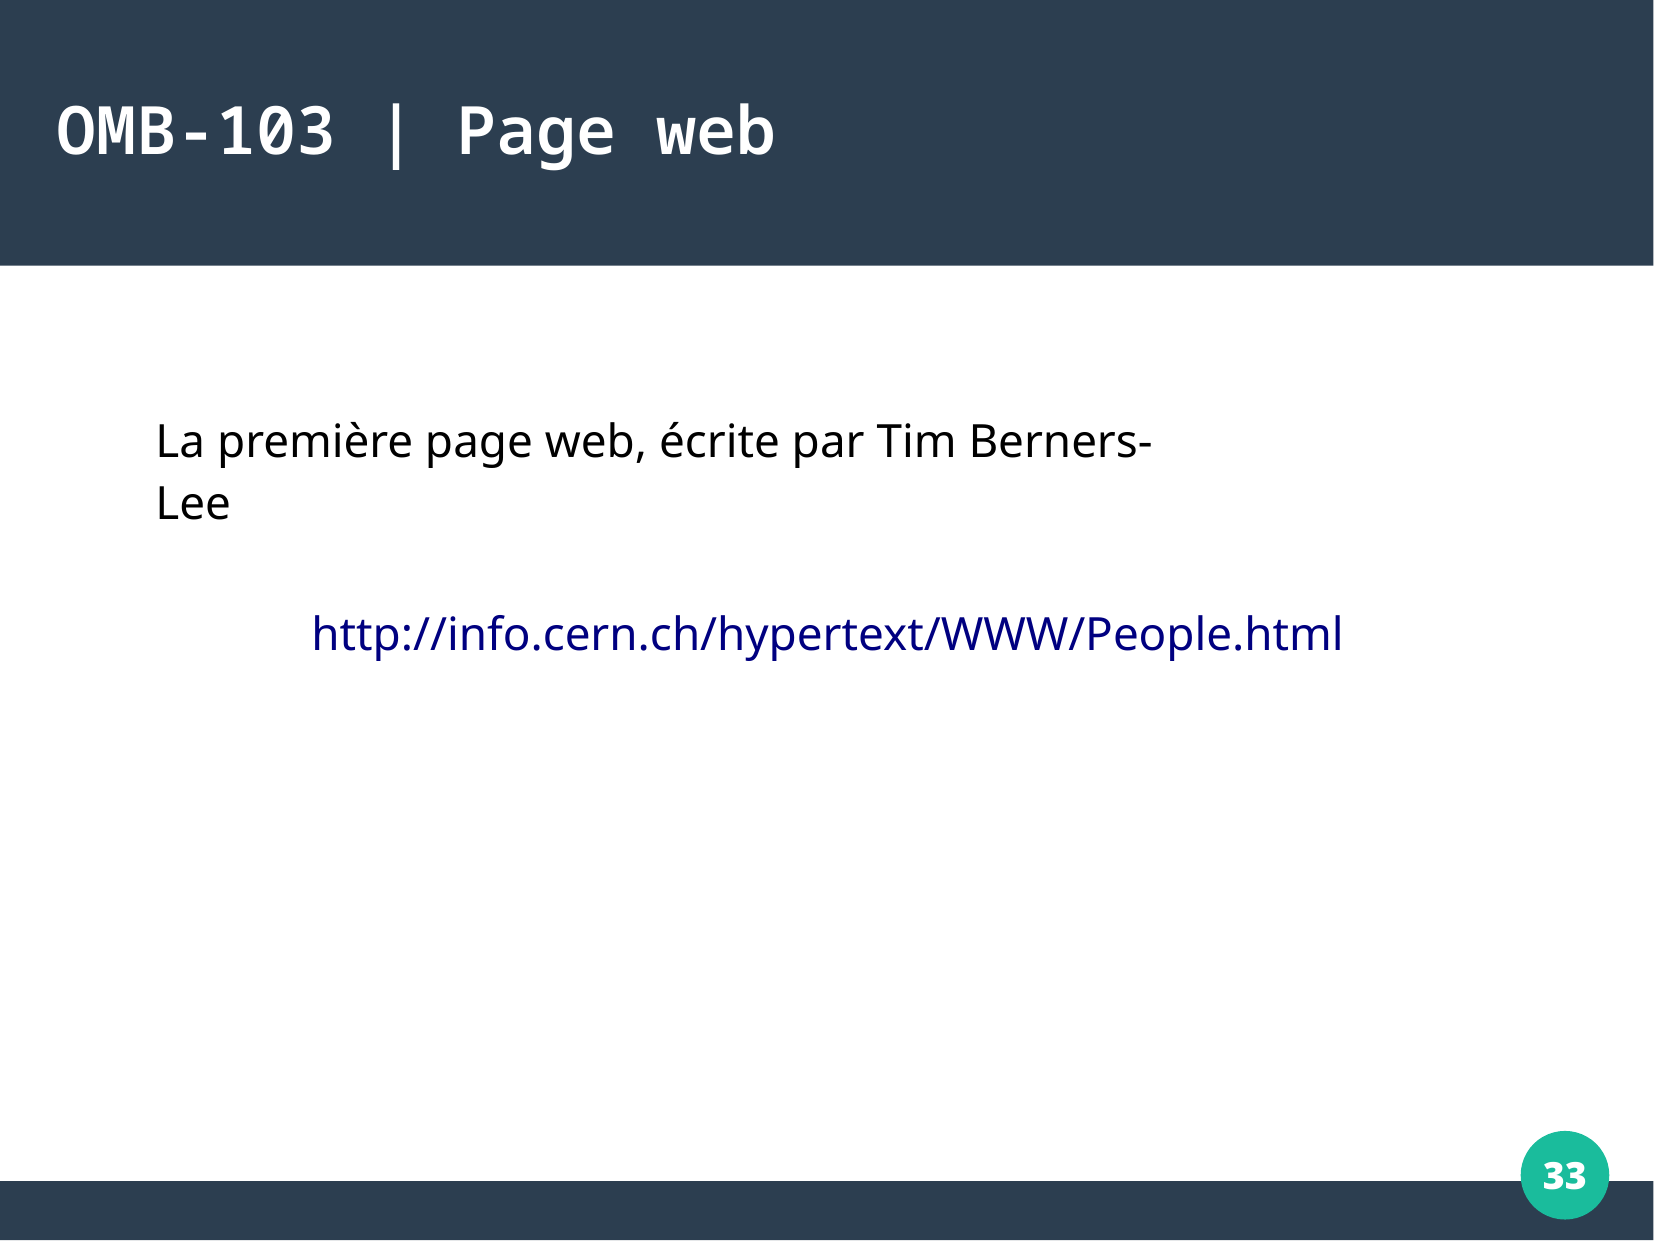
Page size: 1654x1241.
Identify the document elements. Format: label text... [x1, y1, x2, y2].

text_box La première page web, écrite par Tim Berners-Lee [140, 401, 1209, 492]
text_box http://info.cern.ch/hypertext/WWW/People.html [3, 593, 1652, 685]
title OMB-103 | Page web [56, 49, 1592, 207]
